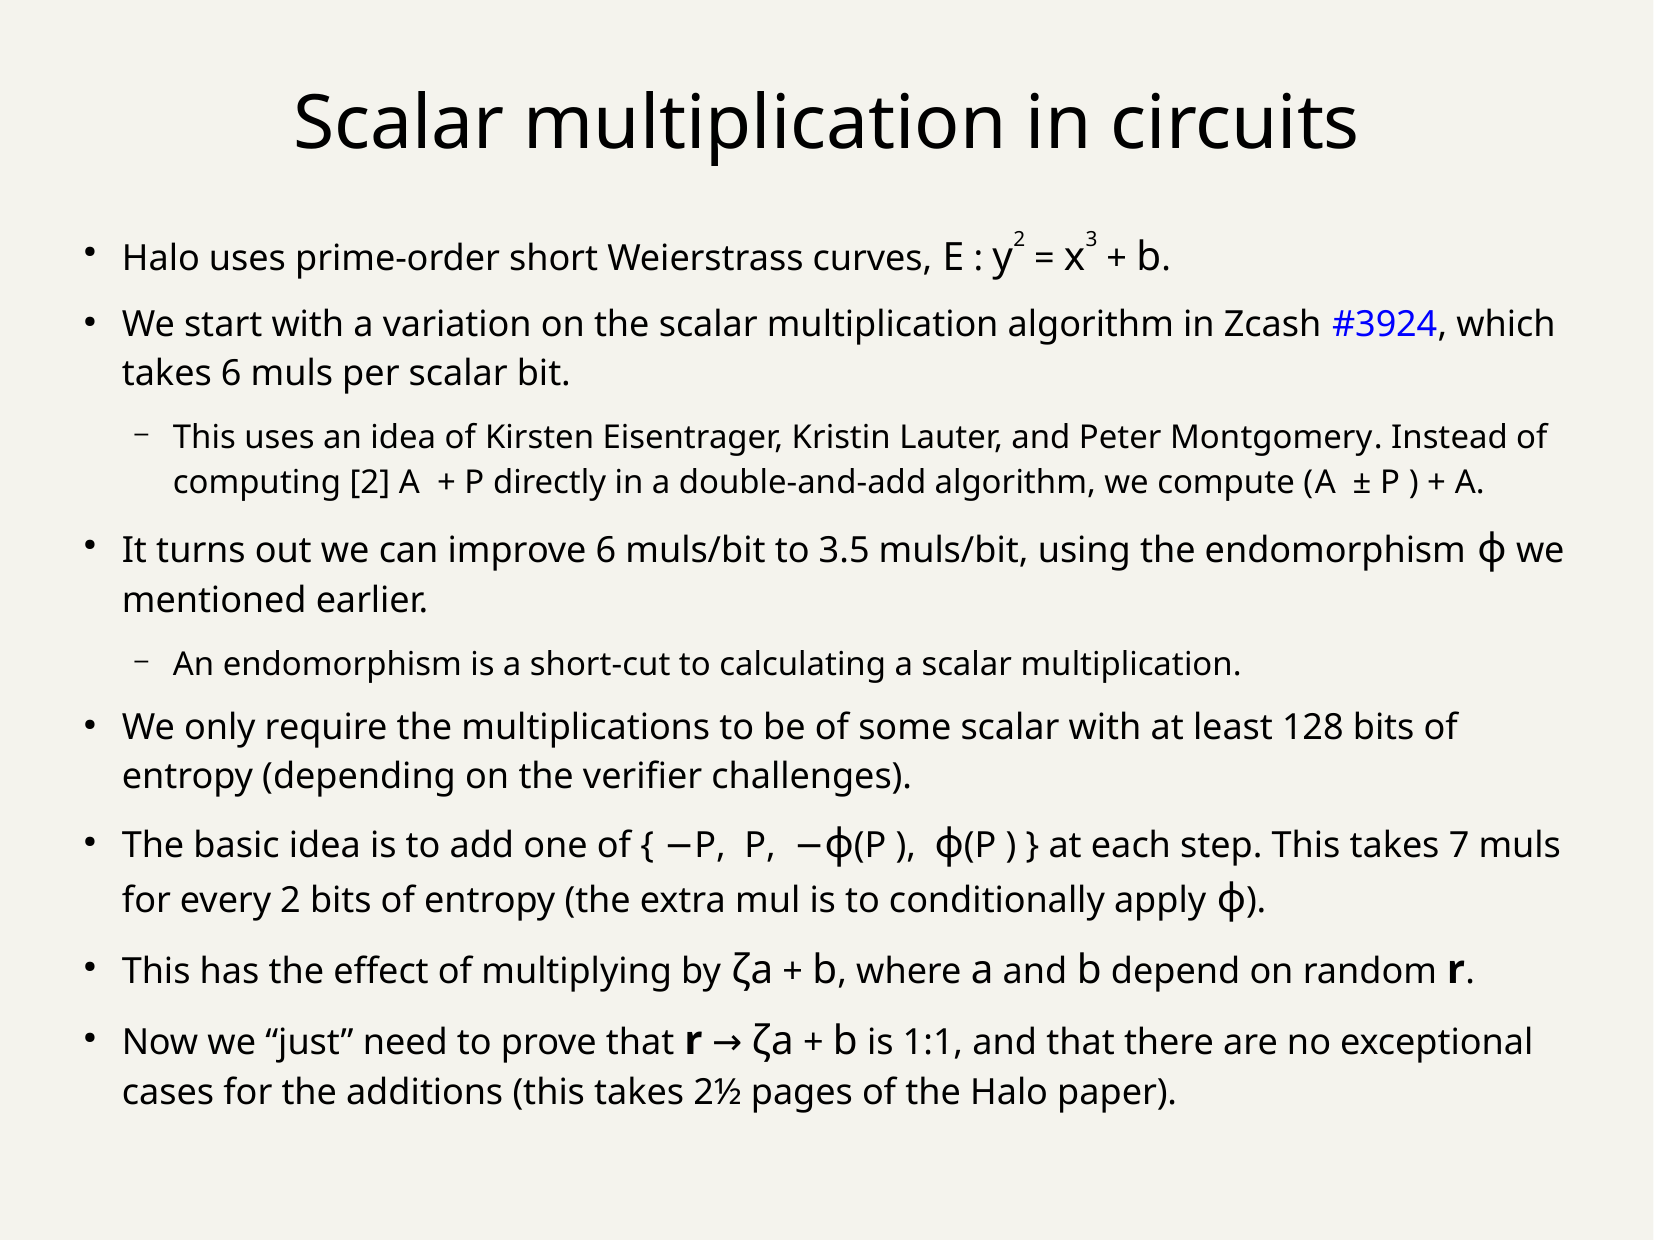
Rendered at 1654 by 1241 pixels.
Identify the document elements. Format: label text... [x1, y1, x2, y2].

list Halo uses prime-order short Weierstrass curves, E : y2 = x3 + b. We start with a variation on the scalar multiplication algorithm in Zcash #3924, which takes 6 muls per scalar bit. This uses an idea of Kirsten Eisentrager, Kristin Lauter, and Peter Montgomery. Instead of computing [2] A + P directly in a double-and-add algorithm, we compute (A ± P ) + A. It turns out we can improve 6 muls/bit to 3.5 muls/bit, using the endomorphism ϕ we mentioned earlier. An endomorphism is a short-cut to calculating a scalar multiplication. We only require the multiplications to be of some scalar with at least 128 bits of entropy (depending on the verifier challenges). The basic idea is to add one of { −P, P, −ϕ(P ), ϕ(P ) } at each step. This takes 7 muls for every 2 bits of entropy (the extra mul is to conditionally apply ϕ). This has the effect of multiplying by ζa + b, where a and b depend on random r. Now we “just” need to prove that r → ζa + b is 1:1, and that there are no exceptional cases for the additions (this takes 2½ pages of the Halo paper). [70, 224, 1571, 1134]
title Scalar multiplication in circuits [82, 49, 1571, 189]
